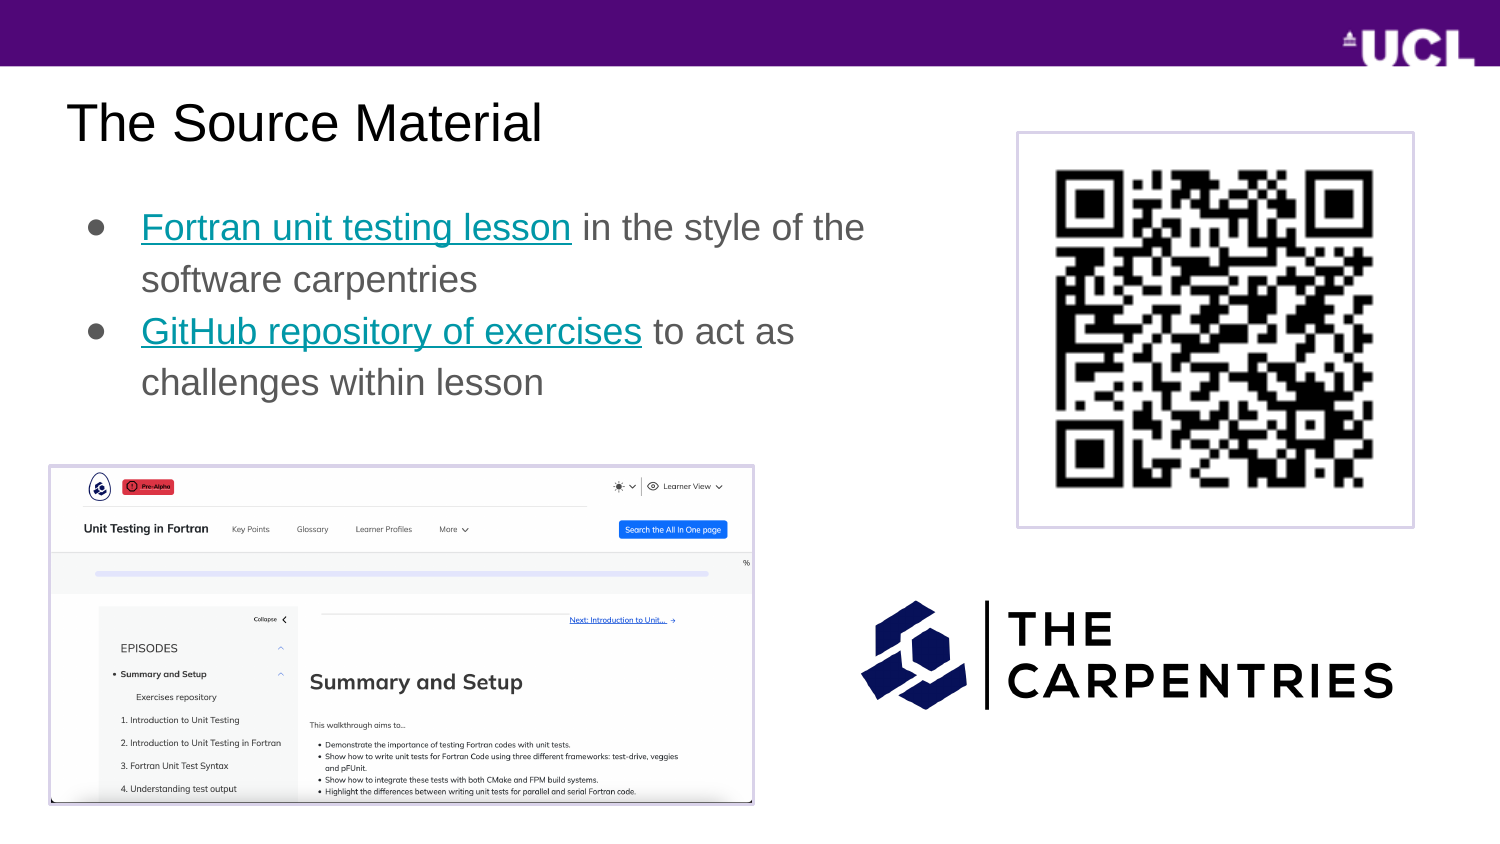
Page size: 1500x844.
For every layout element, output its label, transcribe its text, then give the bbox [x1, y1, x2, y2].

title The Source Material [51, 72, 1449, 167]
list Fortran unit testing lesson in the style of the software carpentries GitHub repository of exercises to act as challenges within lesson [51, 181, 888, 742]
picture [0, 0, 1500, 844]
